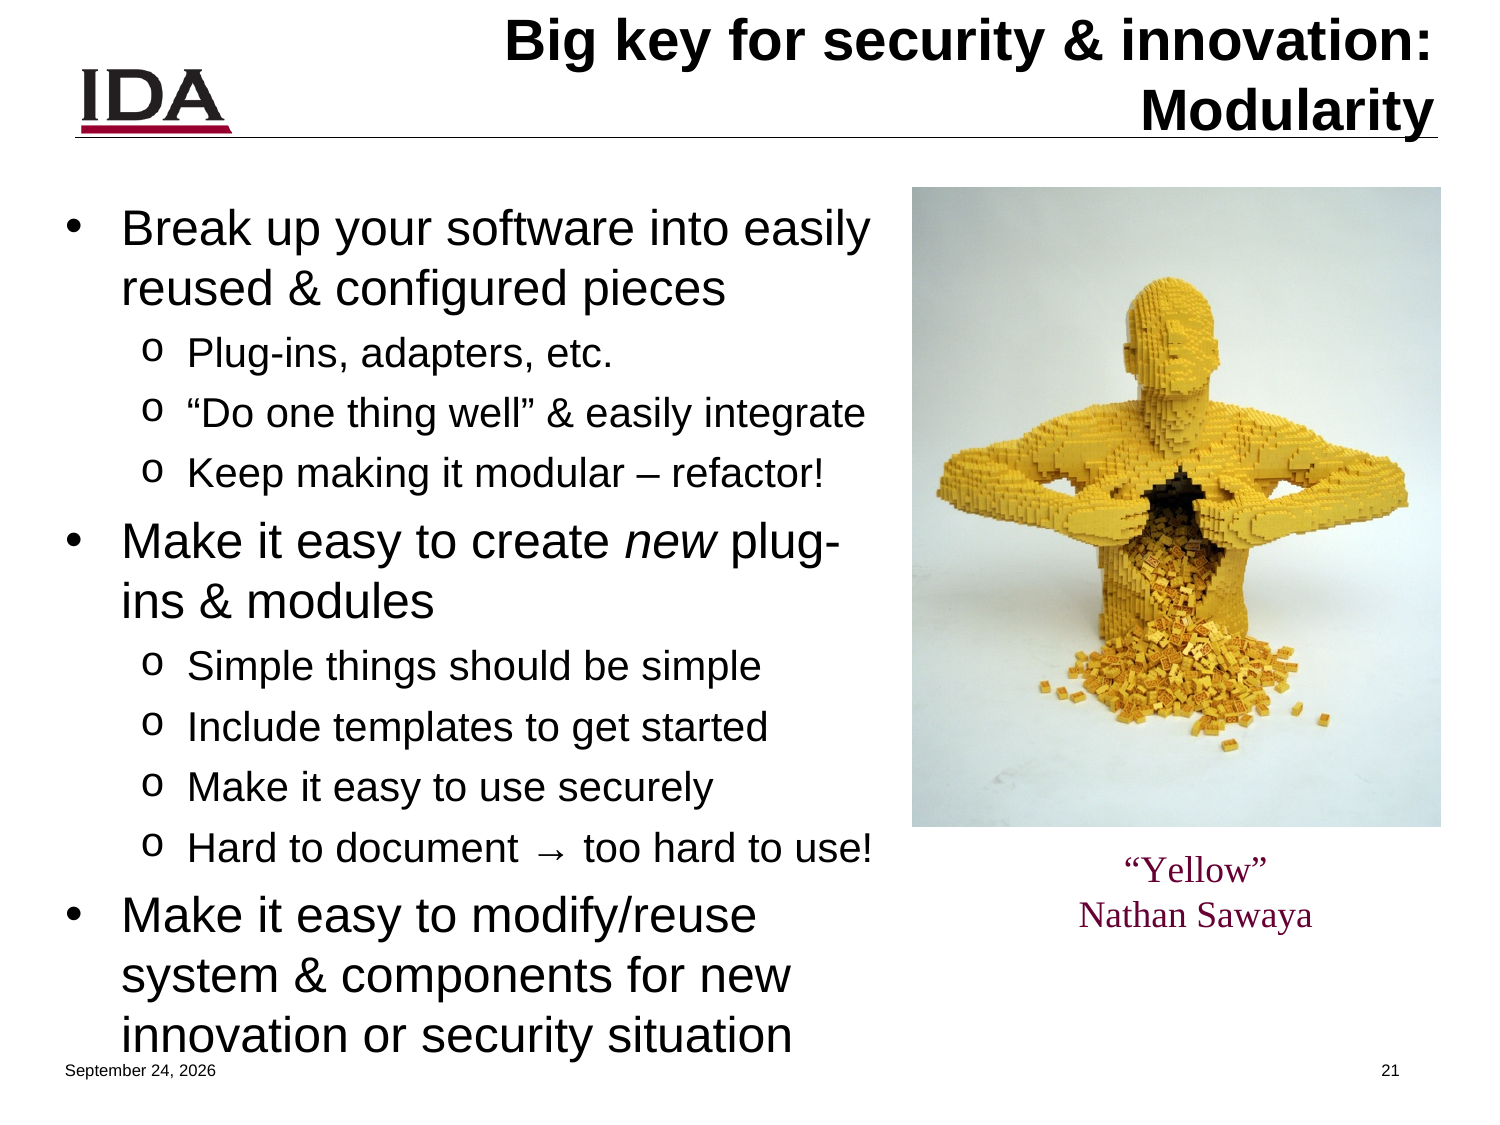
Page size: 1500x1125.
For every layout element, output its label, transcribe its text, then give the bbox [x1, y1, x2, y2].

text_box November 9, 2011 [49, 1071, 363, 1088]
title Big key for security & innovation: Modularity [425, 0, 1450, 150]
picture [912, 187, 1441, 827]
list Break up your software into easily reused & configured pieces Plug-ins, adapters, etc. “Do one thing well” & easily integrate Keep making it modular – refactor! Make it easy to create new plug-ins & modules Simple things should be simple Include templates to get started Make it easy to use securely Hard to document → too hard to use! Make it easy to modify/reuse system & components for new innovation or security situation [49, 187, 900, 1071]
picture [77, 65, 233, 138]
text_box “Yellow” Nathan Sawaya [1063, 837, 1329, 943]
text_box <number> [1102, 1012, 1415, 1088]
